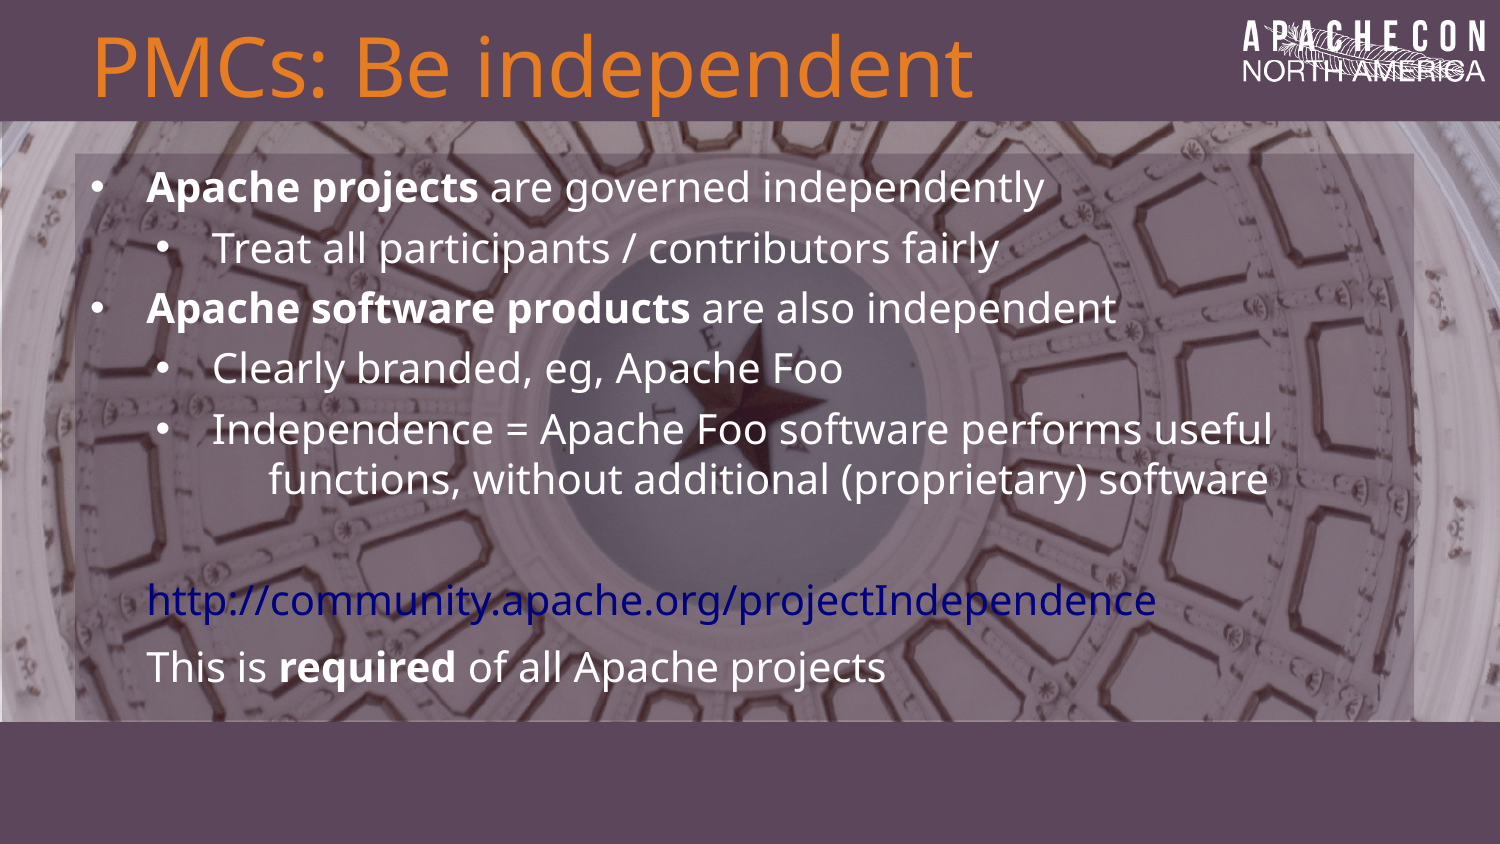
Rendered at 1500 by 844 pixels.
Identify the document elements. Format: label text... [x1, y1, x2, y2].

text_box PMCs: Be independent [75, 6, 1116, 107]
picture [0, 0, 1500, 844]
text_box Apache projects are governed independently Treat all participants / contributors fairly Apache software products are also independent Clearly branded, eg, Apache Foo Independence = Apache Foo software performs useful functions, without additional (proprietary) software http://community.apache.org/projectIndependence This is required of all Apache projects [75, 153, 1415, 721]
